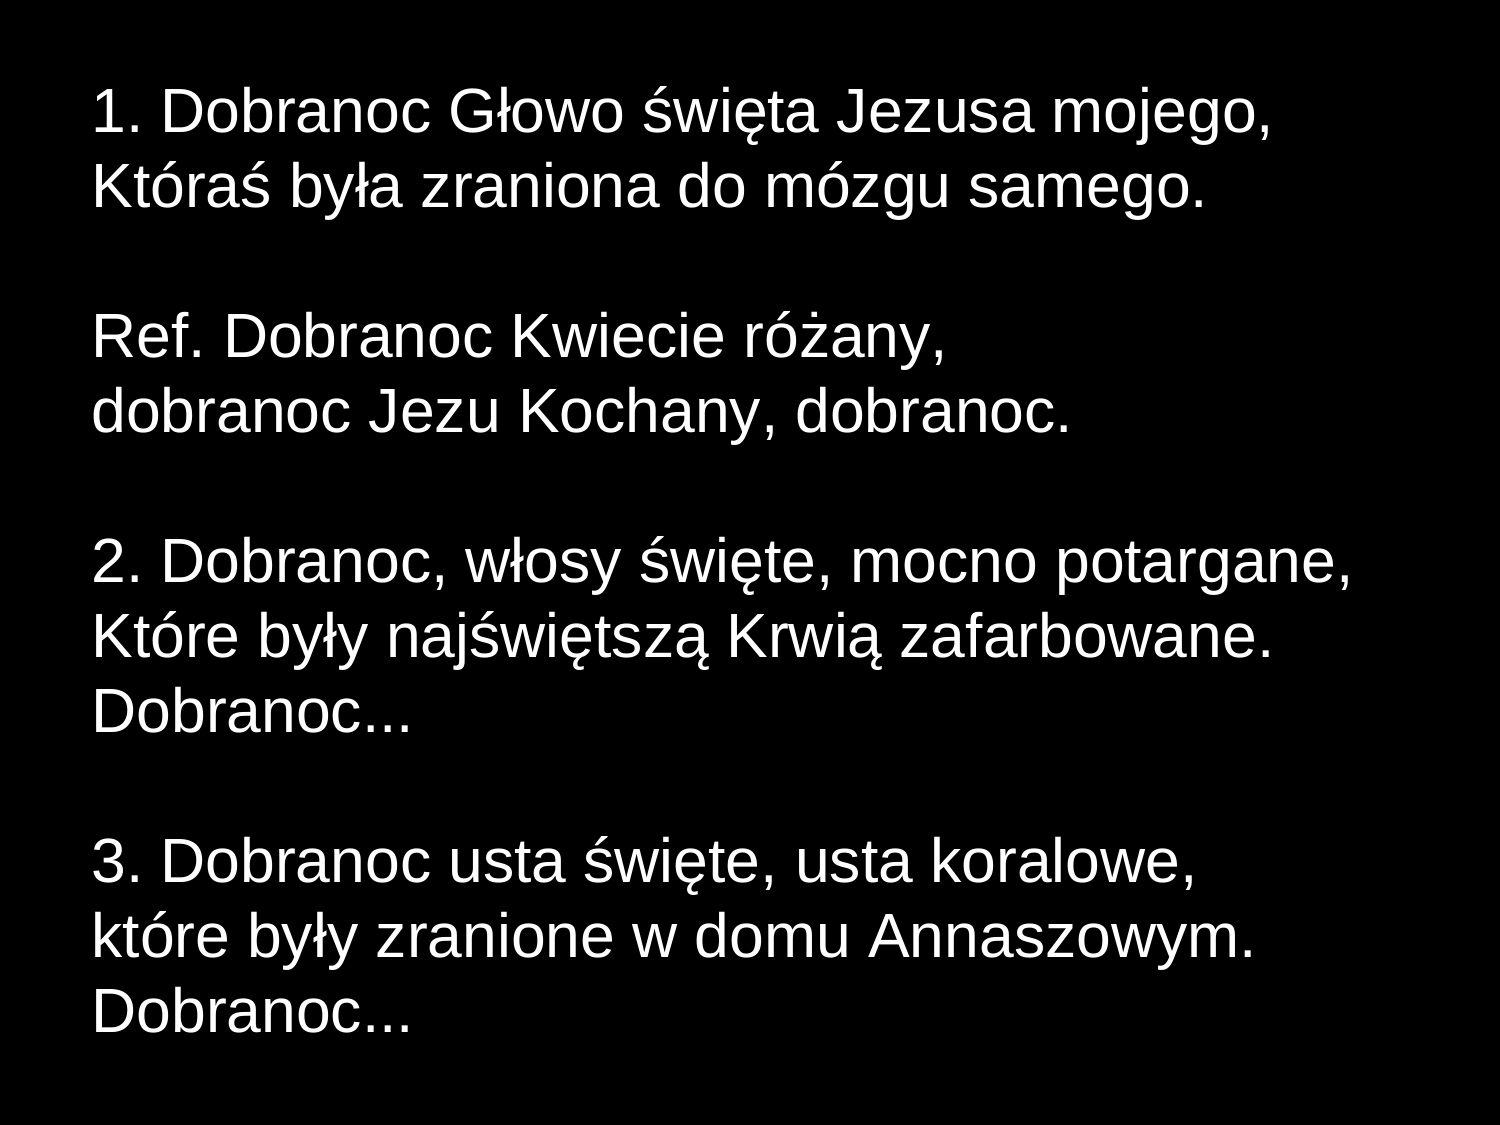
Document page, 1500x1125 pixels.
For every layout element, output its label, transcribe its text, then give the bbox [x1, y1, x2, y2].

text_box 1. Dobranoc Głowo święta Jezusa mojego, Któraś była zraniona do mózgu samego. Ref. Dobranoc Kwiecie różany, dobranoc Jezu Kochany, dobranoc. 2. Dobranoc, włosy święte, mocno potargane, Które były najświętszą Krwią zafarbowane. Dobranoc... 3. Dobranoc usta święte, usta koralowe, które były zranione w domu Annaszowym. Dobranoc... [76, 62, 1459, 1053]
